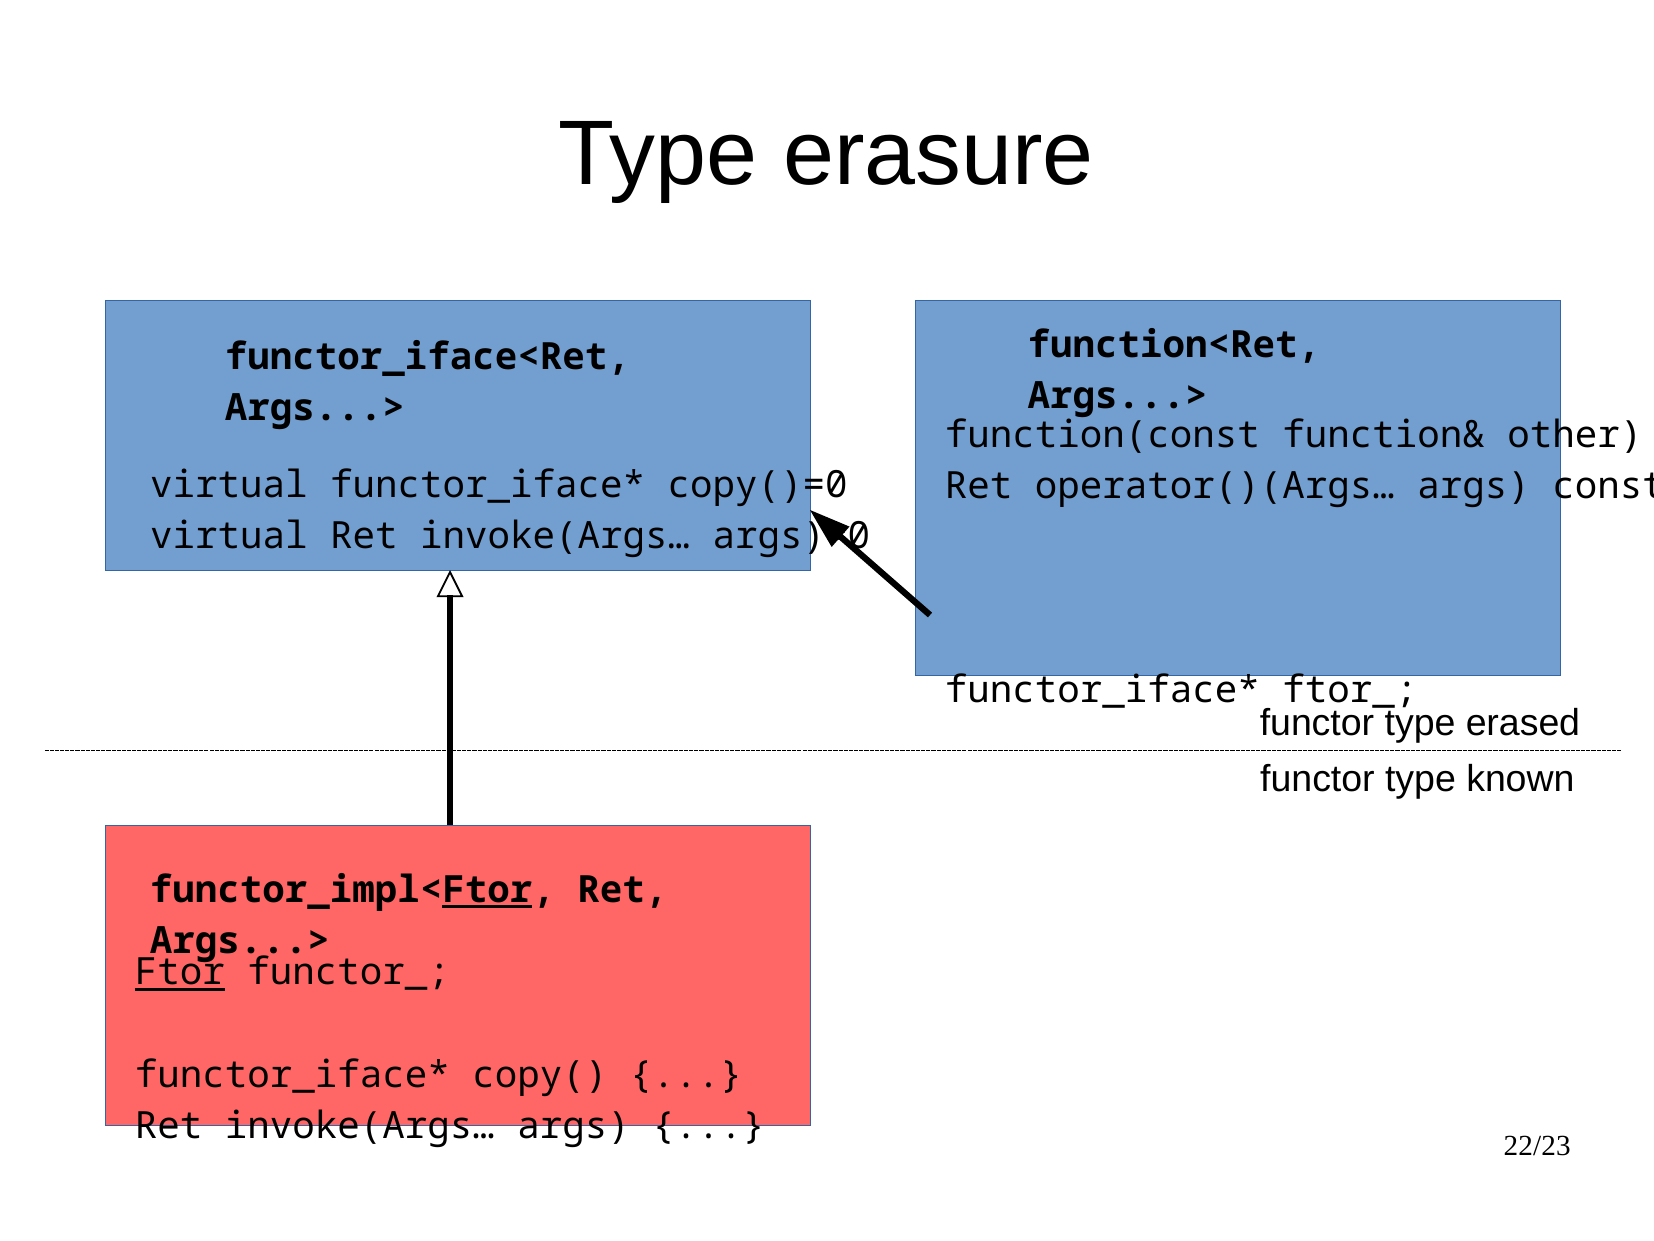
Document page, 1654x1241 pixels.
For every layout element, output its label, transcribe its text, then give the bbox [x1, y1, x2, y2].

text_box [1036, 386, 1041, 397]
text_box Ftor functor_; functor_iface* copy() {...} Ret invoke(Args… args) {...} [120, 937, 675, 1103]
text_box [390, 1116, 396, 1126]
text_box [343, 1120, 354, 1126]
text_box [105, 300, 811, 571]
text_box [915, 300, 1561, 609]
text_box function<Ret, Args...> [1012, 310, 1456, 363]
text_box virtual functor_iface* copy()=0 virtual Ret invoke(Args… args)=0 [135, 450, 766, 540]
text_box [433, 1120, 443, 1126]
text_box functor_iface<Ret, Args...> [210, 322, 751, 376]
text_box [141, 1114, 150, 1124]
text_box [915, 607, 1561, 676]
text_box functor_impl<Ftor, Ret, Args...> [135, 855, 766, 916]
text_box functor type erased [1245, 693, 1596, 751]
text_box [254, 1120, 263, 1126]
text_box function(const function& other) Ret operator()(Args… args) const; functor_iface* ftor_; [930, 400, 1579, 640]
text_box [163, 1120, 174, 1126]
text_box [105, 825, 811, 1126]
text_box [298, 1120, 309, 1126]
text_box [568, 1120, 578, 1126]
title Type erasure [82, 49, 1571, 257]
text_box functor type known [1245, 751, 1590, 808]
text_box [1079, 392, 1087, 400]
